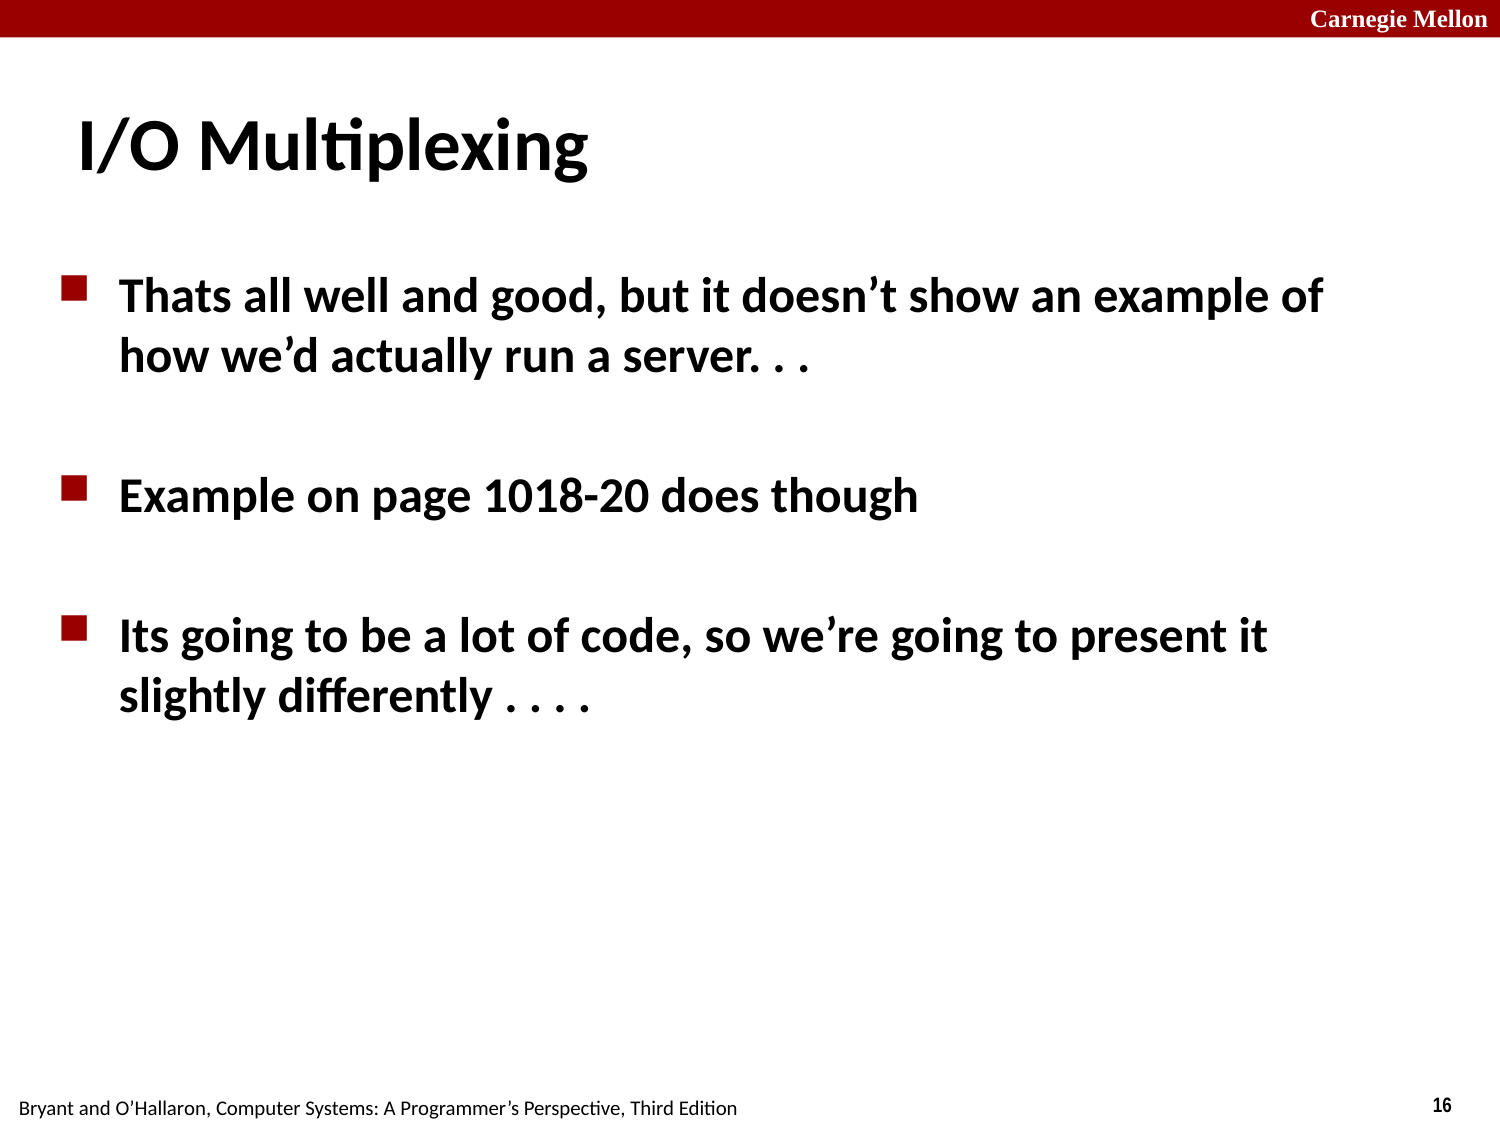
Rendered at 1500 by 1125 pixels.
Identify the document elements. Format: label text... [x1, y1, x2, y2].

list Thats all well and good, but it doesn’t show an example of how we’d actually run a server. . . Example on page 1018-20 does though Its going to be a lot of code, so we’re going to present it slightly differently . . . . [47, 254, 1411, 1024]
title I/O Multiplexing [62, 93, 1337, 188]
